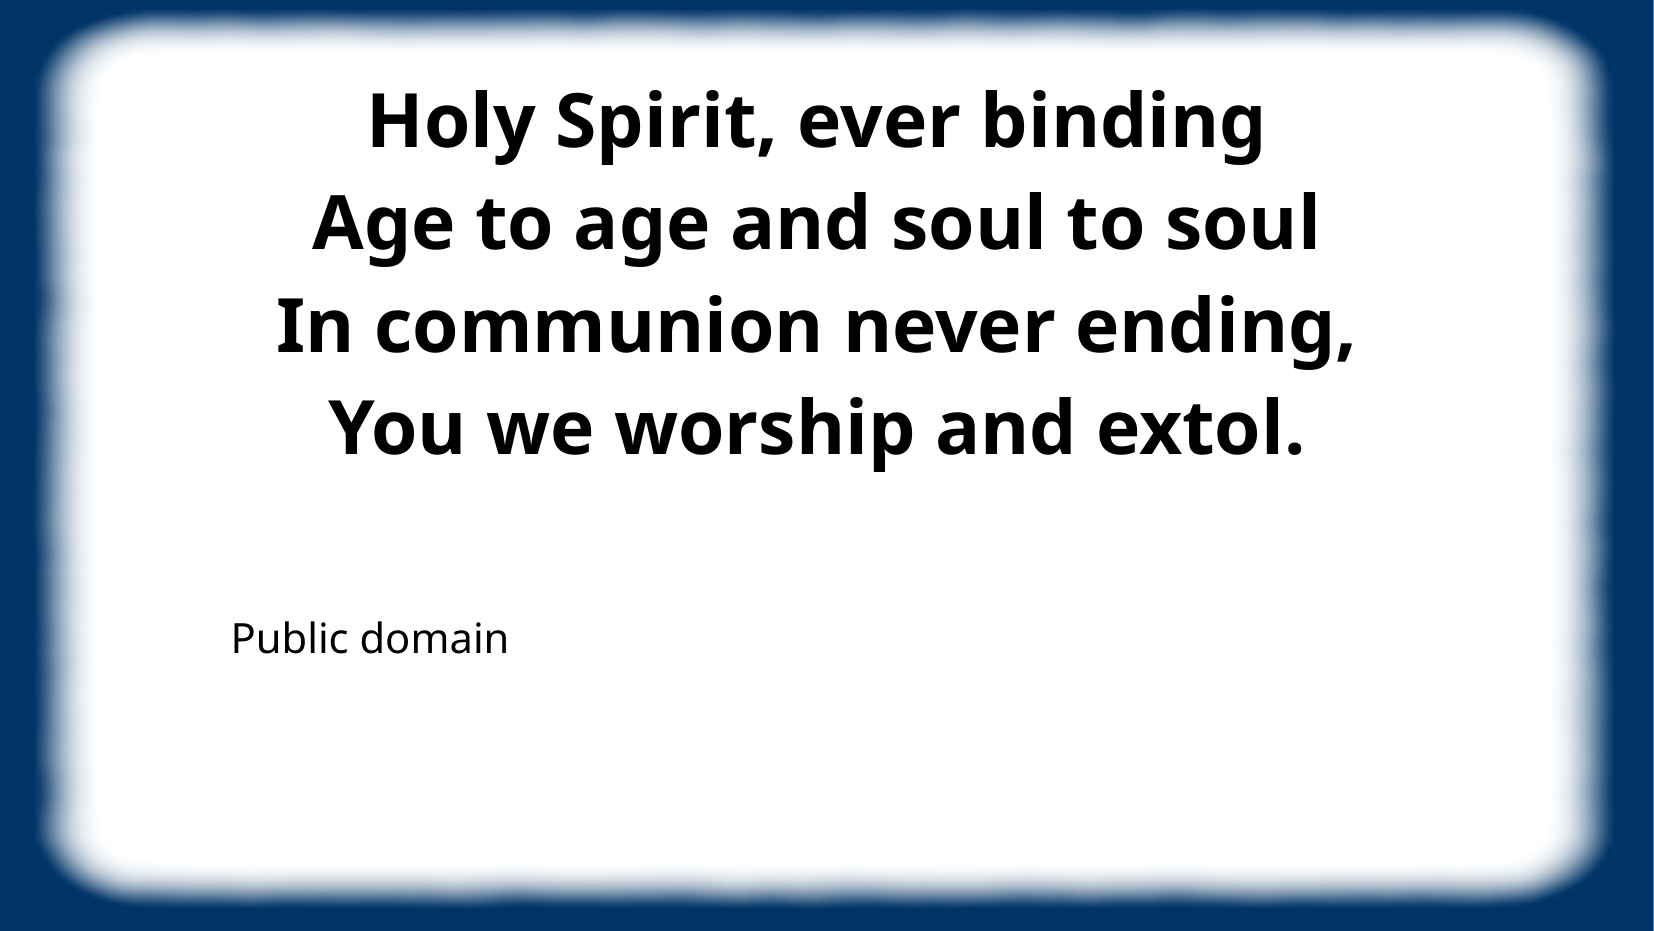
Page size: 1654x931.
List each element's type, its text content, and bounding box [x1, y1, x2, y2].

text_box Holy Spirit, ever binding Age to age and soul to soul In communion never ending, You we worship and extol. Public domain [105, 60, 1531, 676]
picture [0, 0, 1654, 931]
